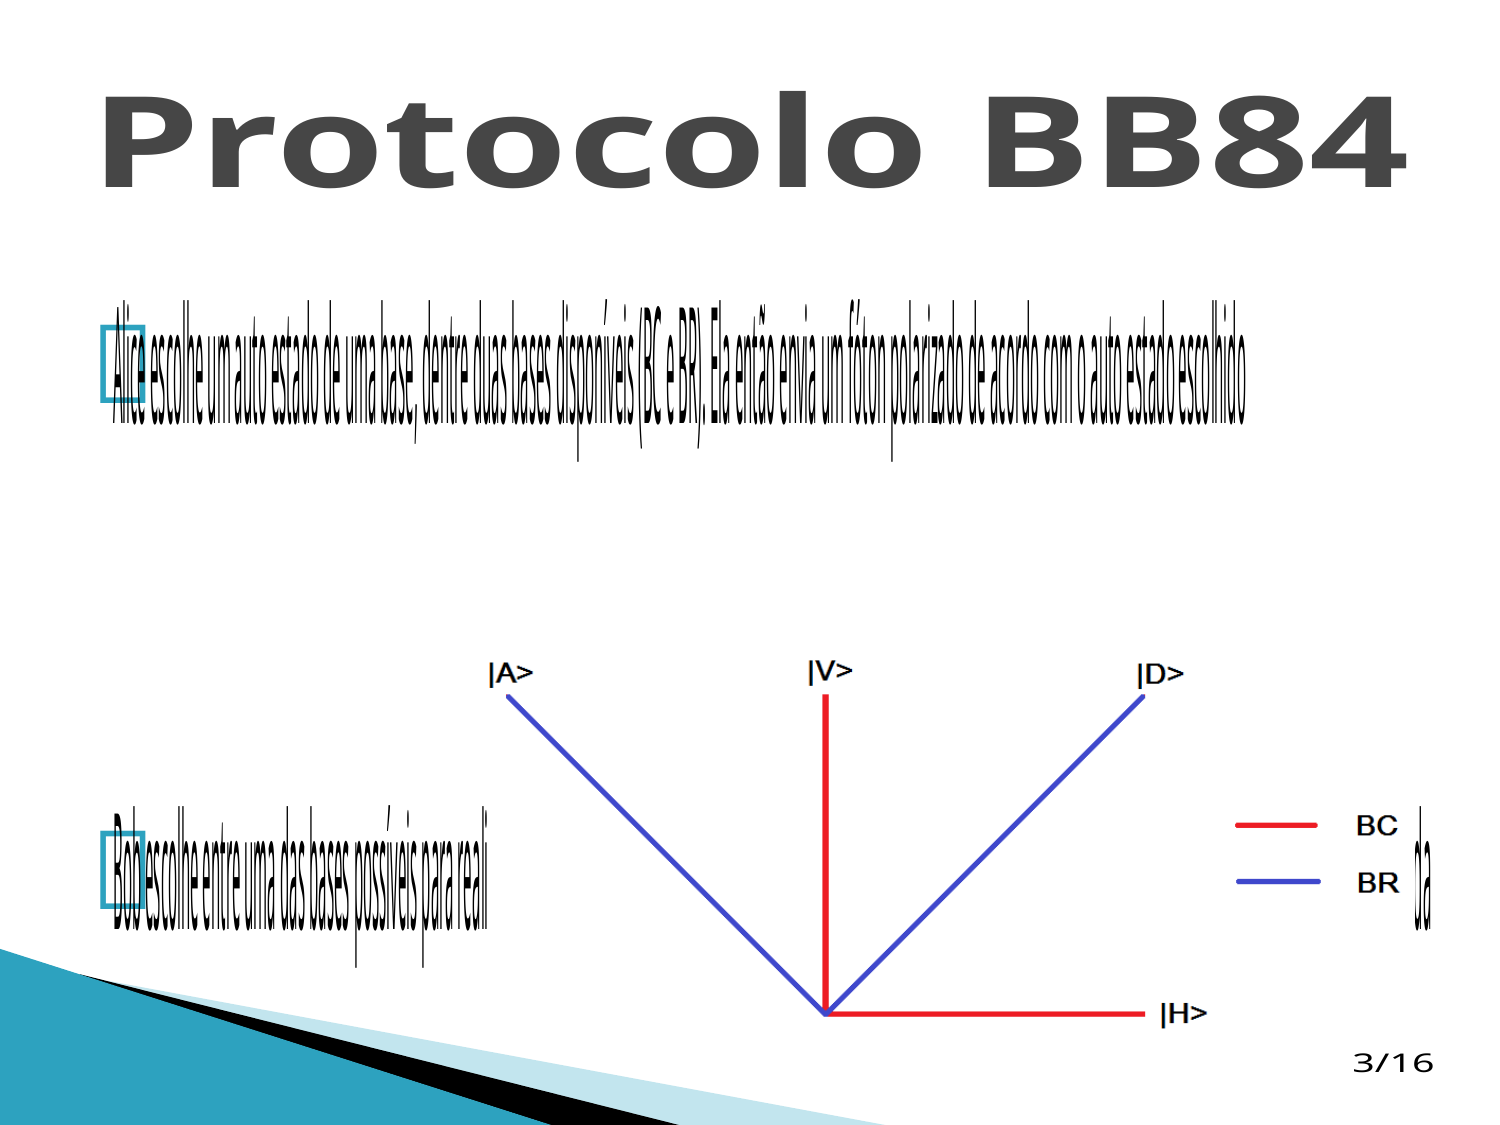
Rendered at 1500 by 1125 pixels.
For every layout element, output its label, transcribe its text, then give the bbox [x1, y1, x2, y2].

title Protocolo BB84 [75, 45, 1426, 233]
list Alice escolhe um auto estado de uma base, dentre duas bases disponíveis (BC e BR). Ela então envia um fóton polarizado de acordo com o auto estado escolhido Bob escolhe entre uma das bases possíveis para realizar sua medida. Caso escolha a mesma base que Alice, ele recupera a informação transmitida. Caso contrário, a informação é perdida [75, 243, 1426, 986]
picture [487, 653, 1415, 1038]
text_box 3/16 [1337, 1037, 1450, 1089]
